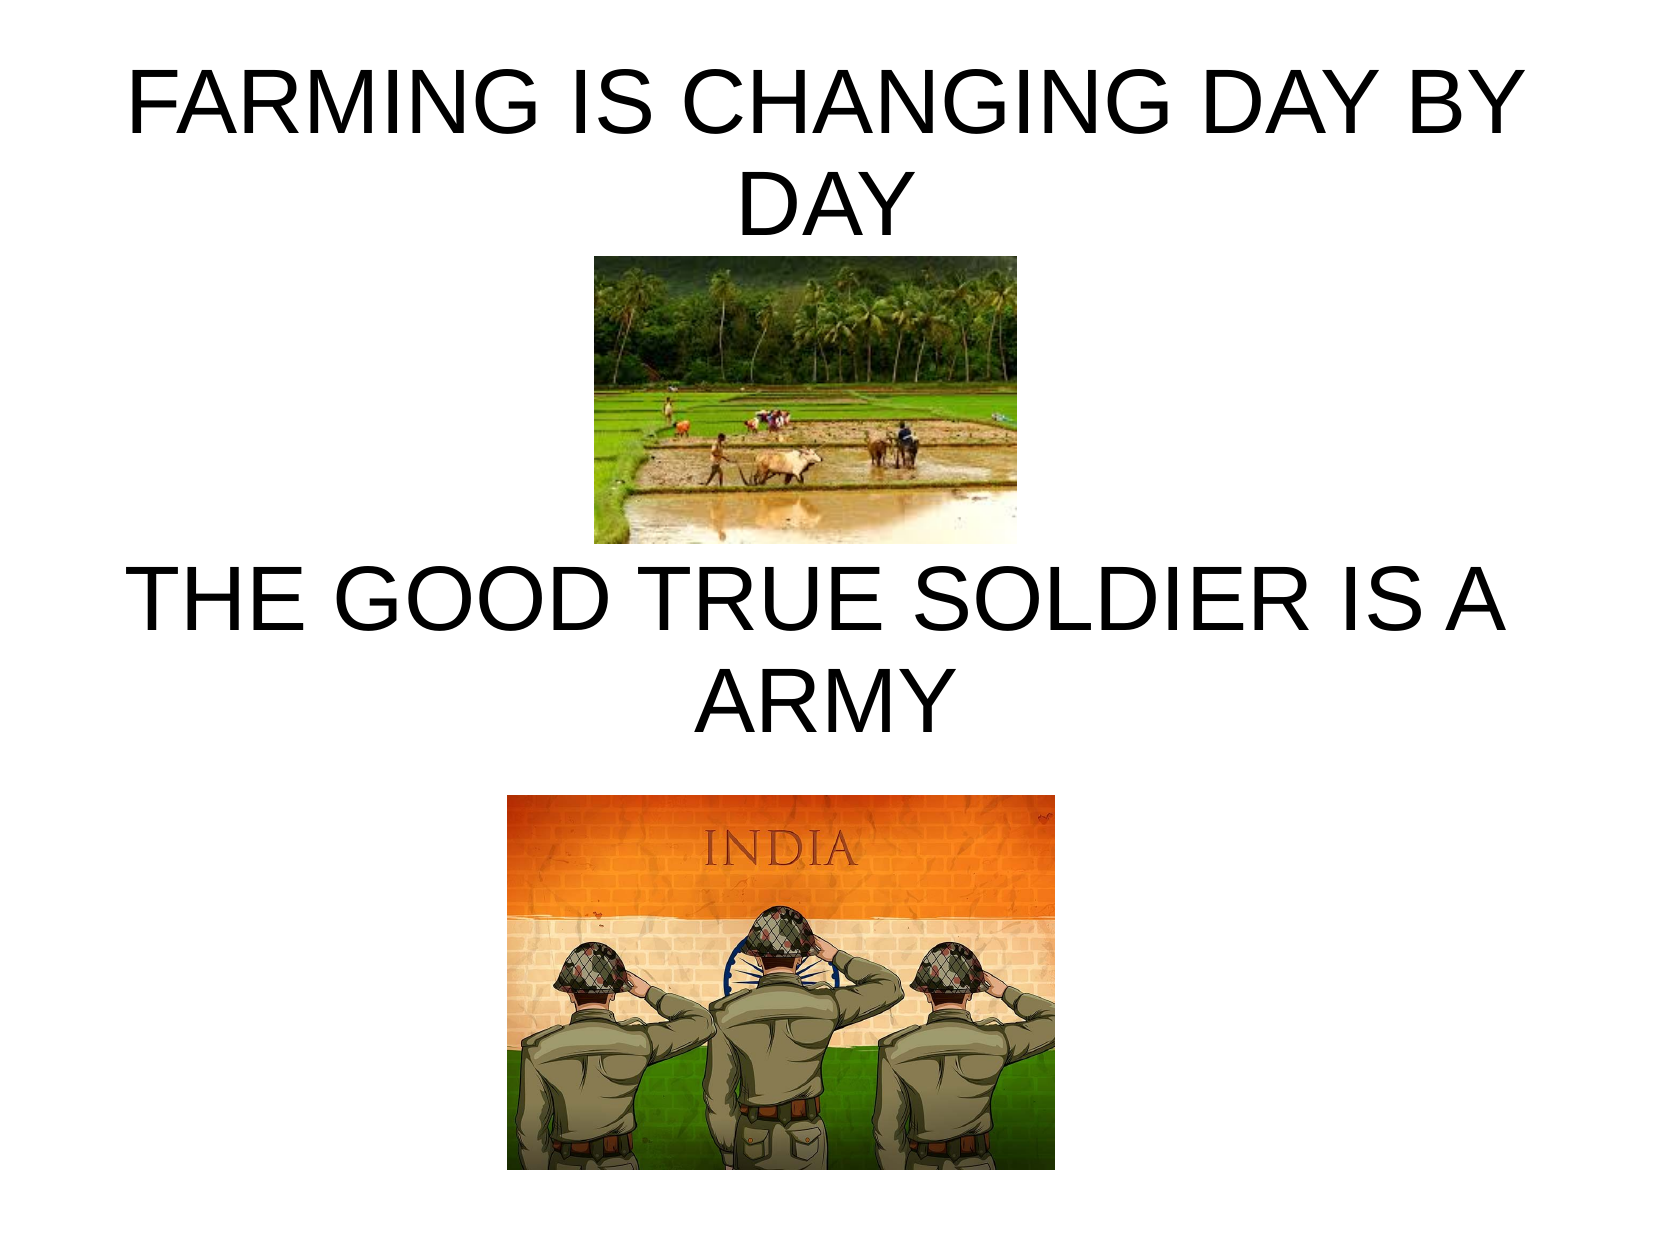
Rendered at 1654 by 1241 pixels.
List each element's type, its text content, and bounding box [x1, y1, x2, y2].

title FARMING IS CHANGING DAY BY DAY [82, 49, 1571, 257]
subtitle THE GOOD TRUE SOLDIER IS A ARMY [82, 290, 1571, 1010]
picture [507, 795, 1055, 1170]
picture [594, 256, 1017, 544]
